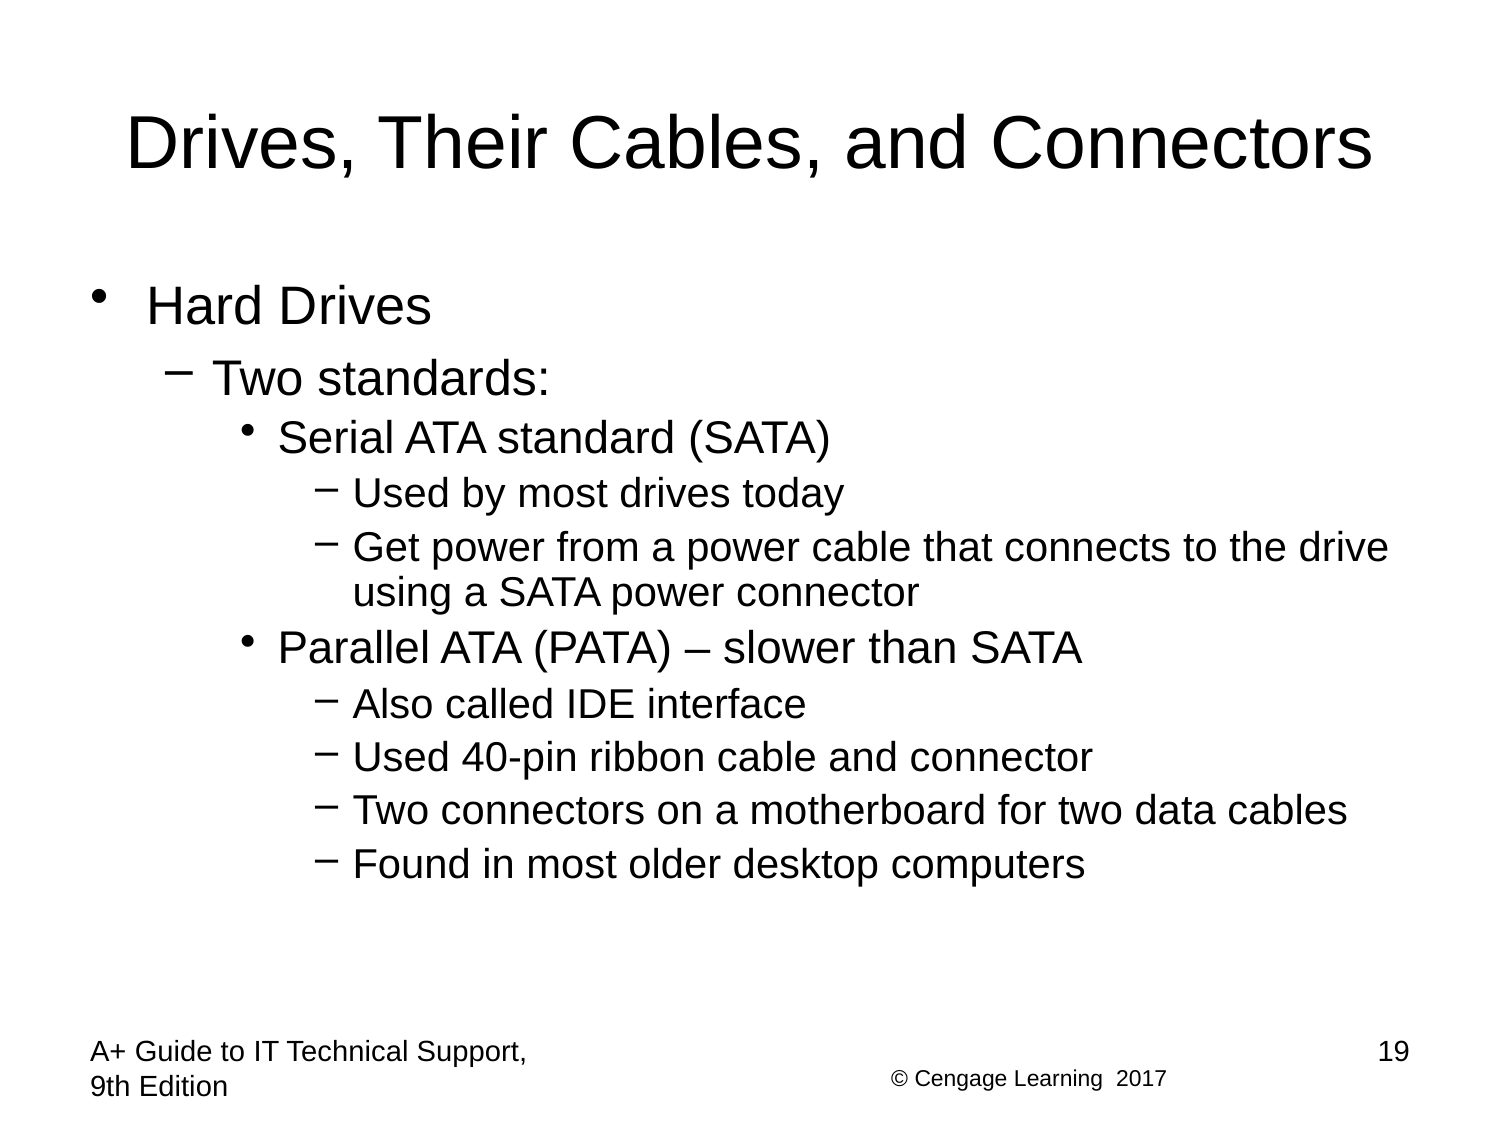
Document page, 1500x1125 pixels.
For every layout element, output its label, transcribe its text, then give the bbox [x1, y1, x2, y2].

footer A+ Guide to IT Technical Support, 9th Edition [75, 1024, 588, 1103]
list Hard Drives Two standards: Serial ATA standard (SATA) Used by most drives today Get power from a power cable that connects to the drive using a SATA power connector Parallel ATA (PATA) – slower than SATA Also called IDE interface Used 40-pin ribbon cable and connector Two connectors on a motherboard for two data cables Found in most older desktop computers [75, 262, 1425, 1005]
title Drives, Their Cables, and Connectors [75, 45, 1425, 233]
slide_number <number> [1312, 1024, 1425, 1103]
